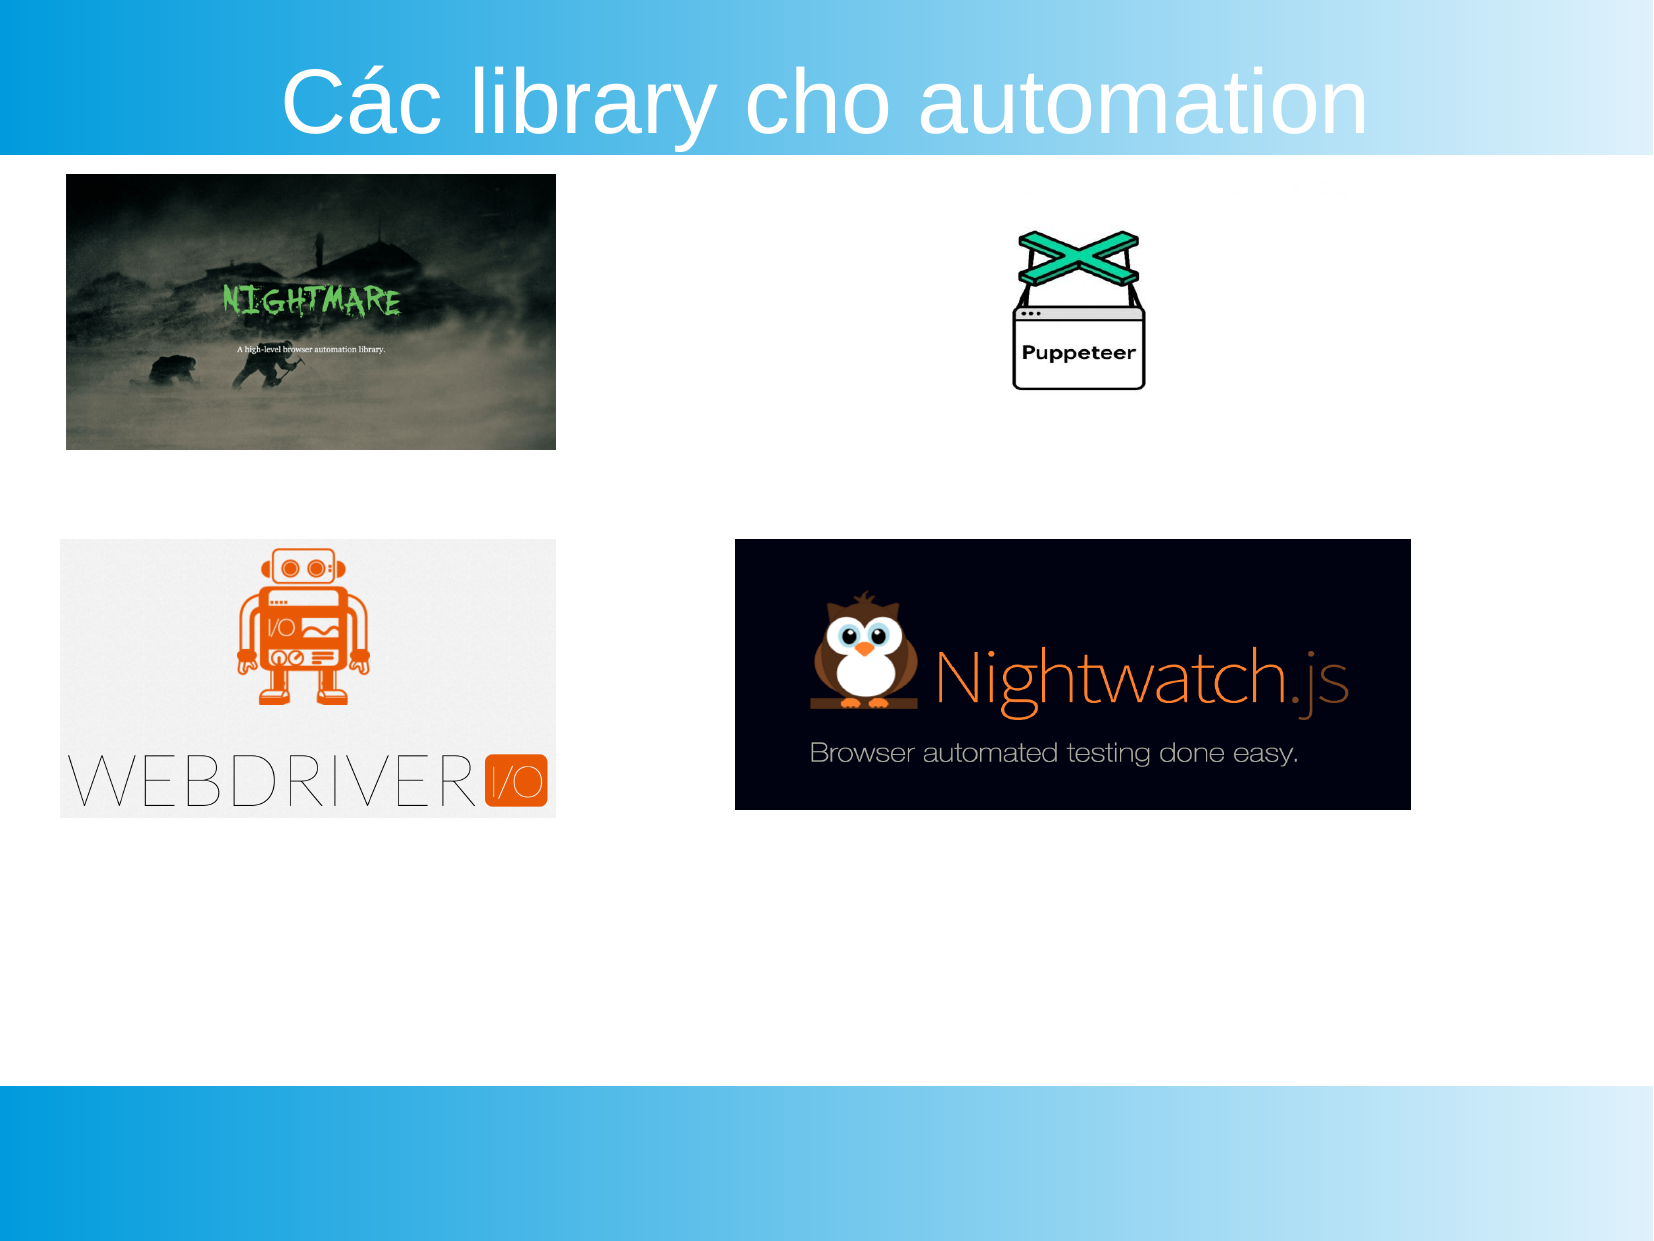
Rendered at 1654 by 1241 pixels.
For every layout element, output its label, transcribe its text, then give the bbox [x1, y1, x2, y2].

picture [735, 539, 1411, 811]
title Các library cho automation [82, 49, 1571, 155]
picture [765, 179, 1392, 466]
picture [66, 174, 556, 451]
picture [60, 539, 556, 818]
